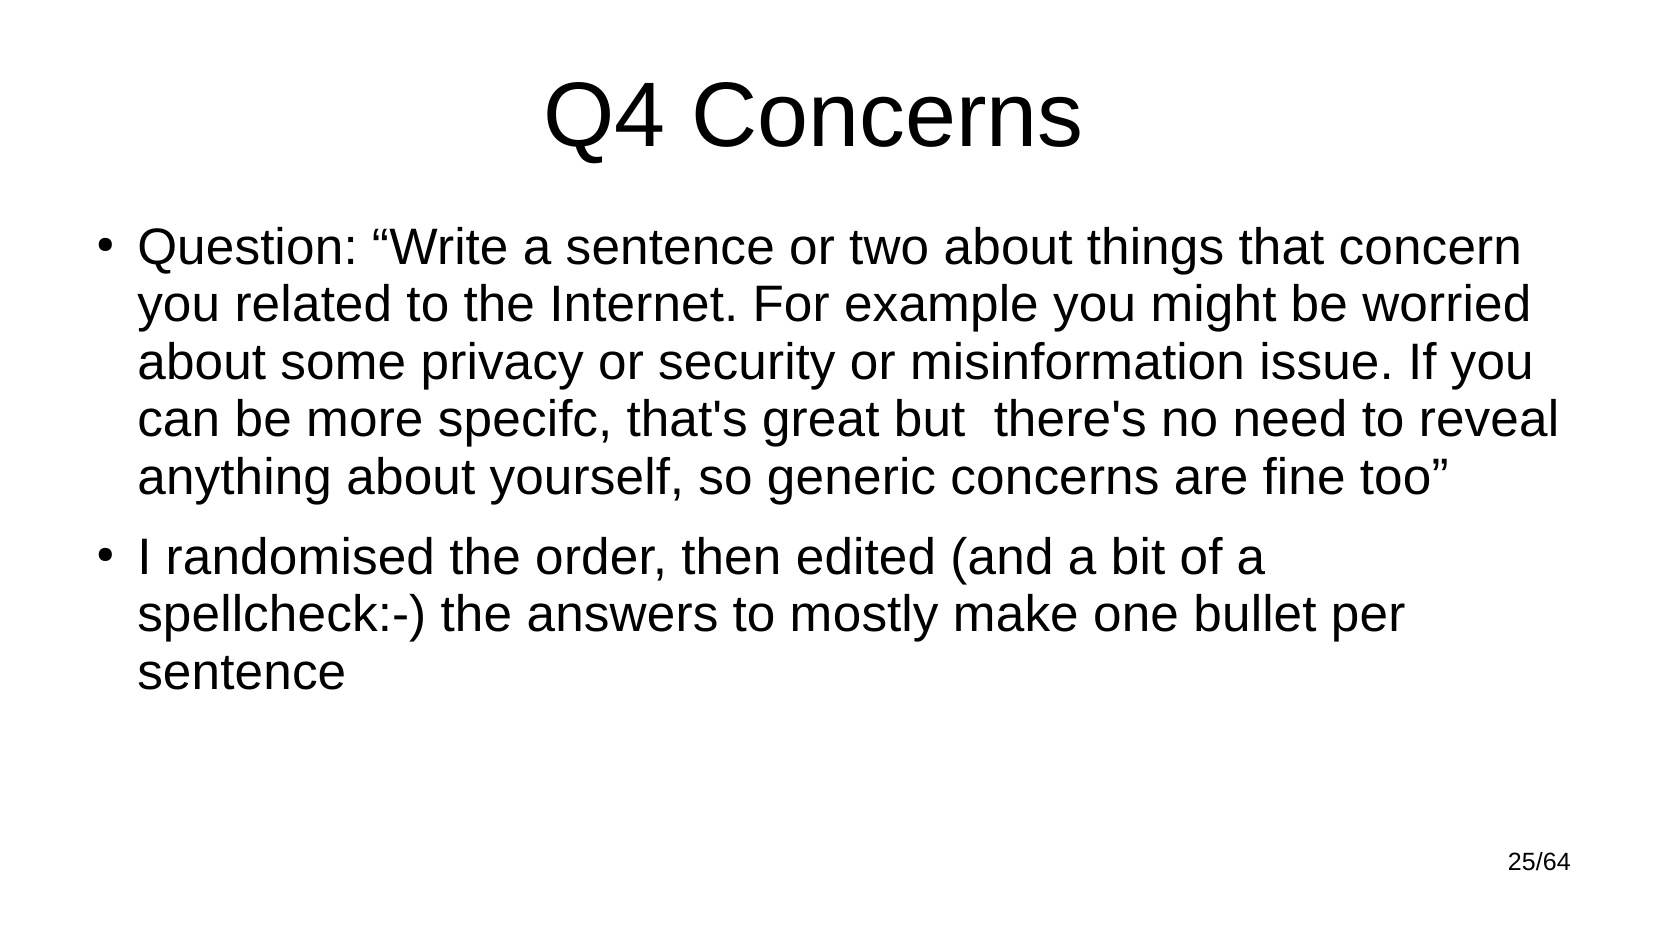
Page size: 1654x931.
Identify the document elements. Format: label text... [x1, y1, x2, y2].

title Q4 Concerns [82, 37, 1571, 193]
list Question: “Write a sentence or two about things that concern you related to the Internet. For example you might be worried about some privacy or security or misinformation issue. If you can be more specifc, that's great but there's no need to reveal anything about yourself, so generic concerns are fine too” I randomised the order, then edited (and a bit of a spellcheck:-) the answers to mostly make one bullet per sentence [82, 217, 1571, 758]
